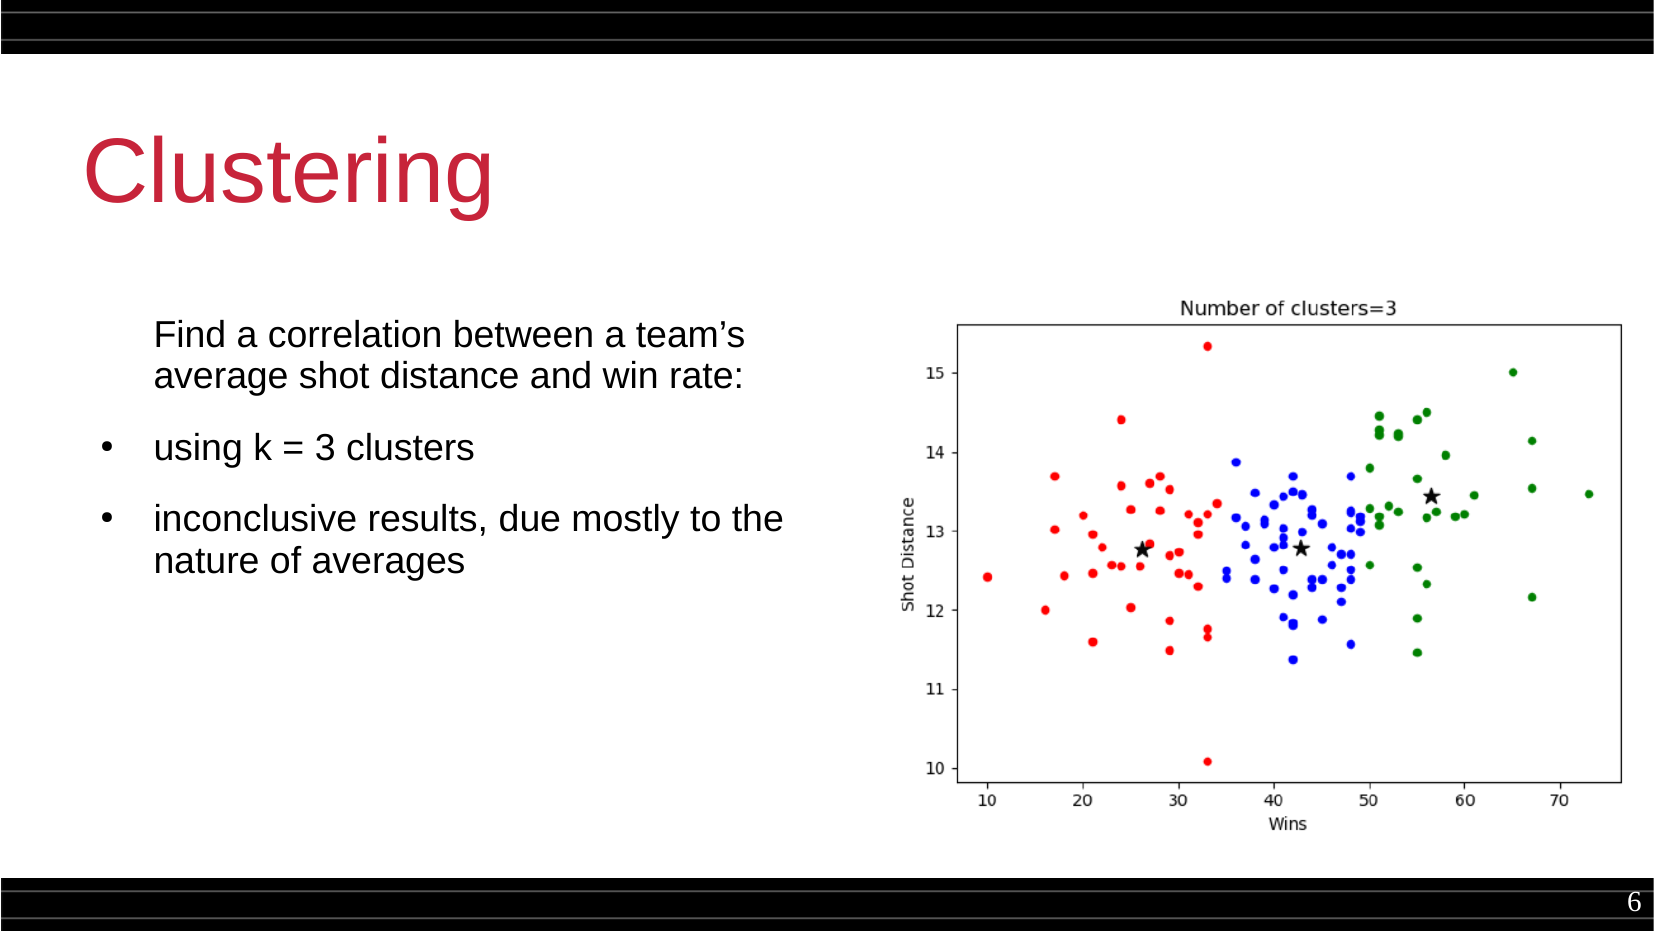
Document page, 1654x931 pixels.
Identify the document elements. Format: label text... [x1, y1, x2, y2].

picture [885, 283, 1640, 850]
picture [1, 878, 1654, 931]
picture [1, 0, 1654, 54]
title Clustering [82, 92, 1571, 249]
list Find a correlation between a team’s average shot distance and win rate: using k = 3 clusters inconclusive results, due mostly to the nature of averages [82, 312, 851, 799]
